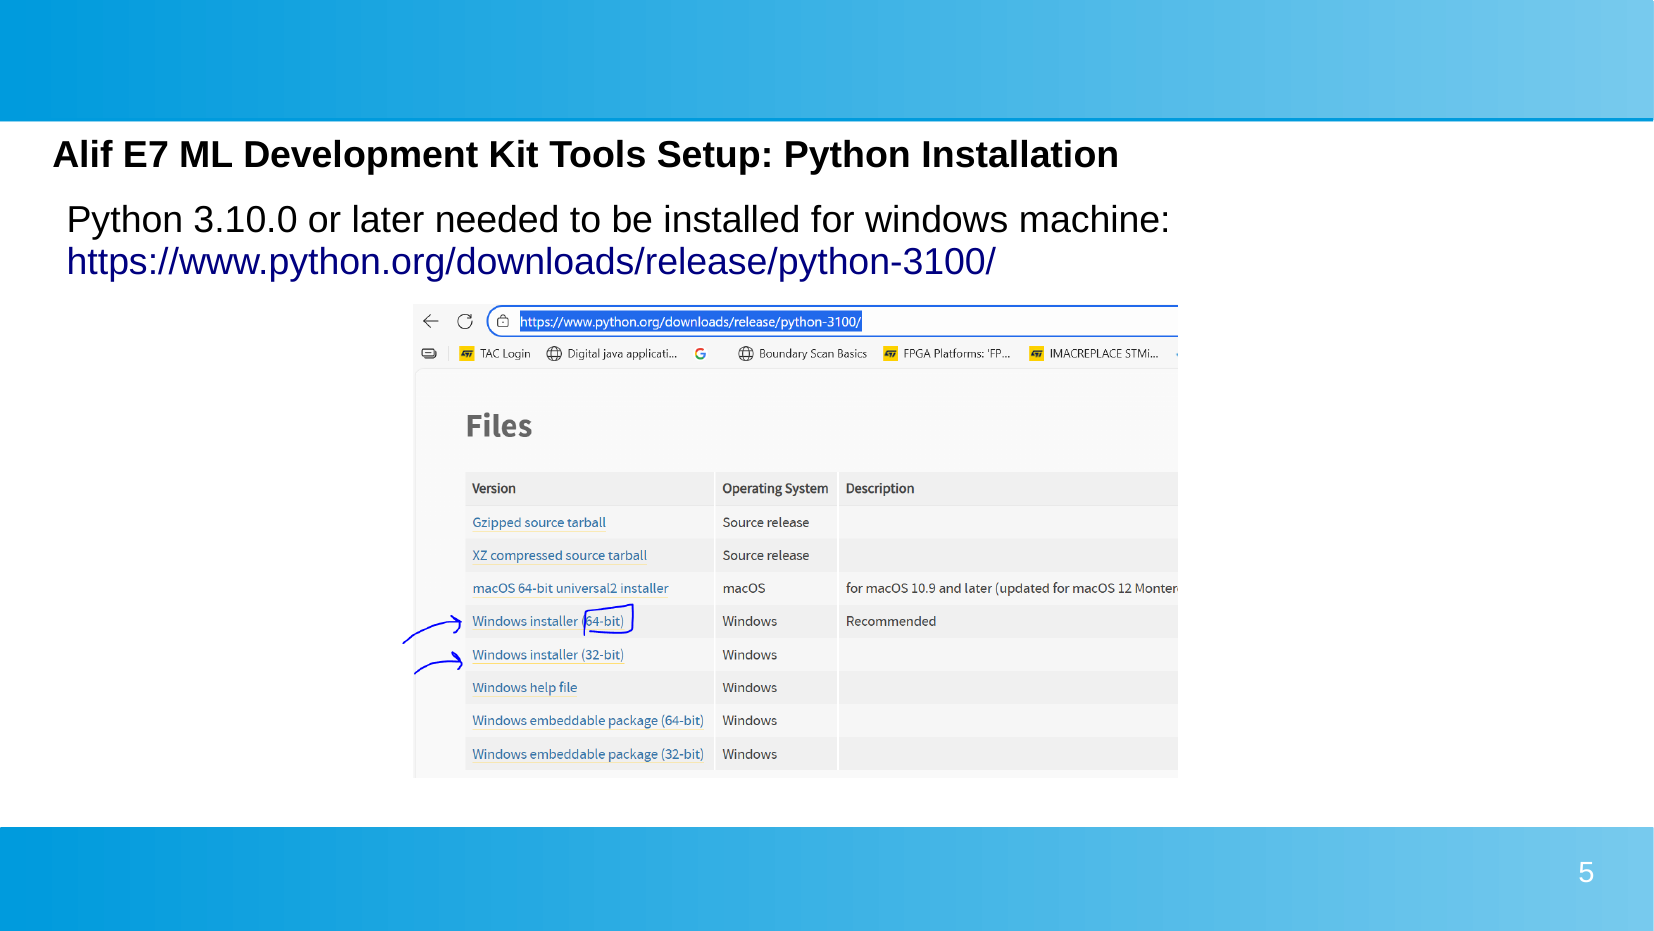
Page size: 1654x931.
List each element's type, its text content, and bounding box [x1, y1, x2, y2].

picture [402, 304, 1178, 778]
text_box Python 3.10.0 or later needed to be installed for windows machine: https://www.python.org/downloads/release/python-3100/ [51, 190, 1236, 248]
text_box Alif E7 ML Development Kit Tools Setup: Python Installation [37, 126, 1157, 184]
